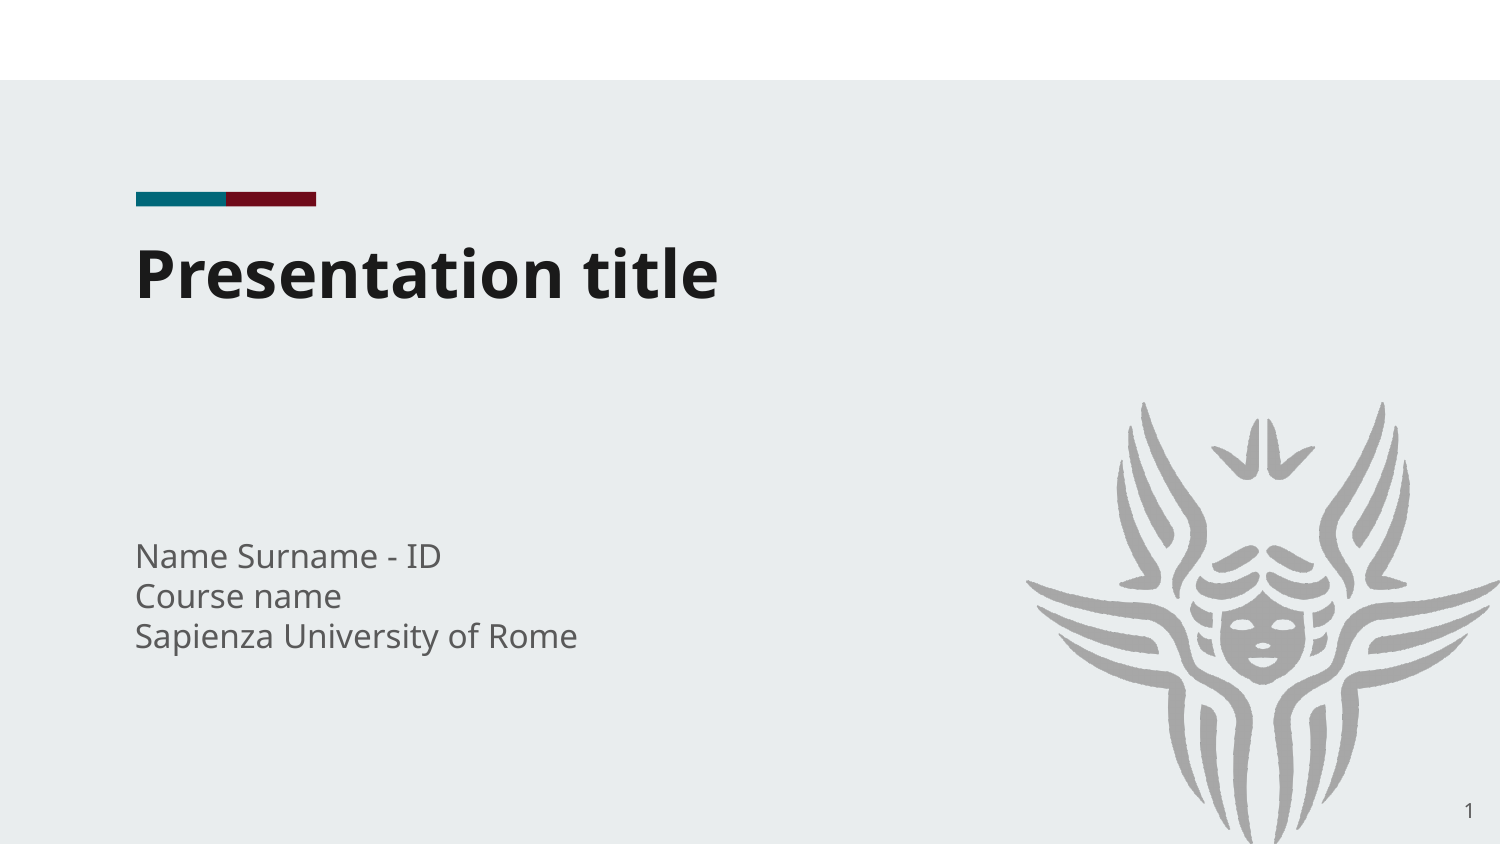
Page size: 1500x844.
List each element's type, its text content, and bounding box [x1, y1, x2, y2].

subtitle Name Surname - ID Course name Sapienza University of Rome [119, 520, 1381, 656]
title Presentation title [119, 216, 1381, 490]
slide_number <number> [1400, 779, 1491, 844]
picture [1026, 402, 1500, 844]
